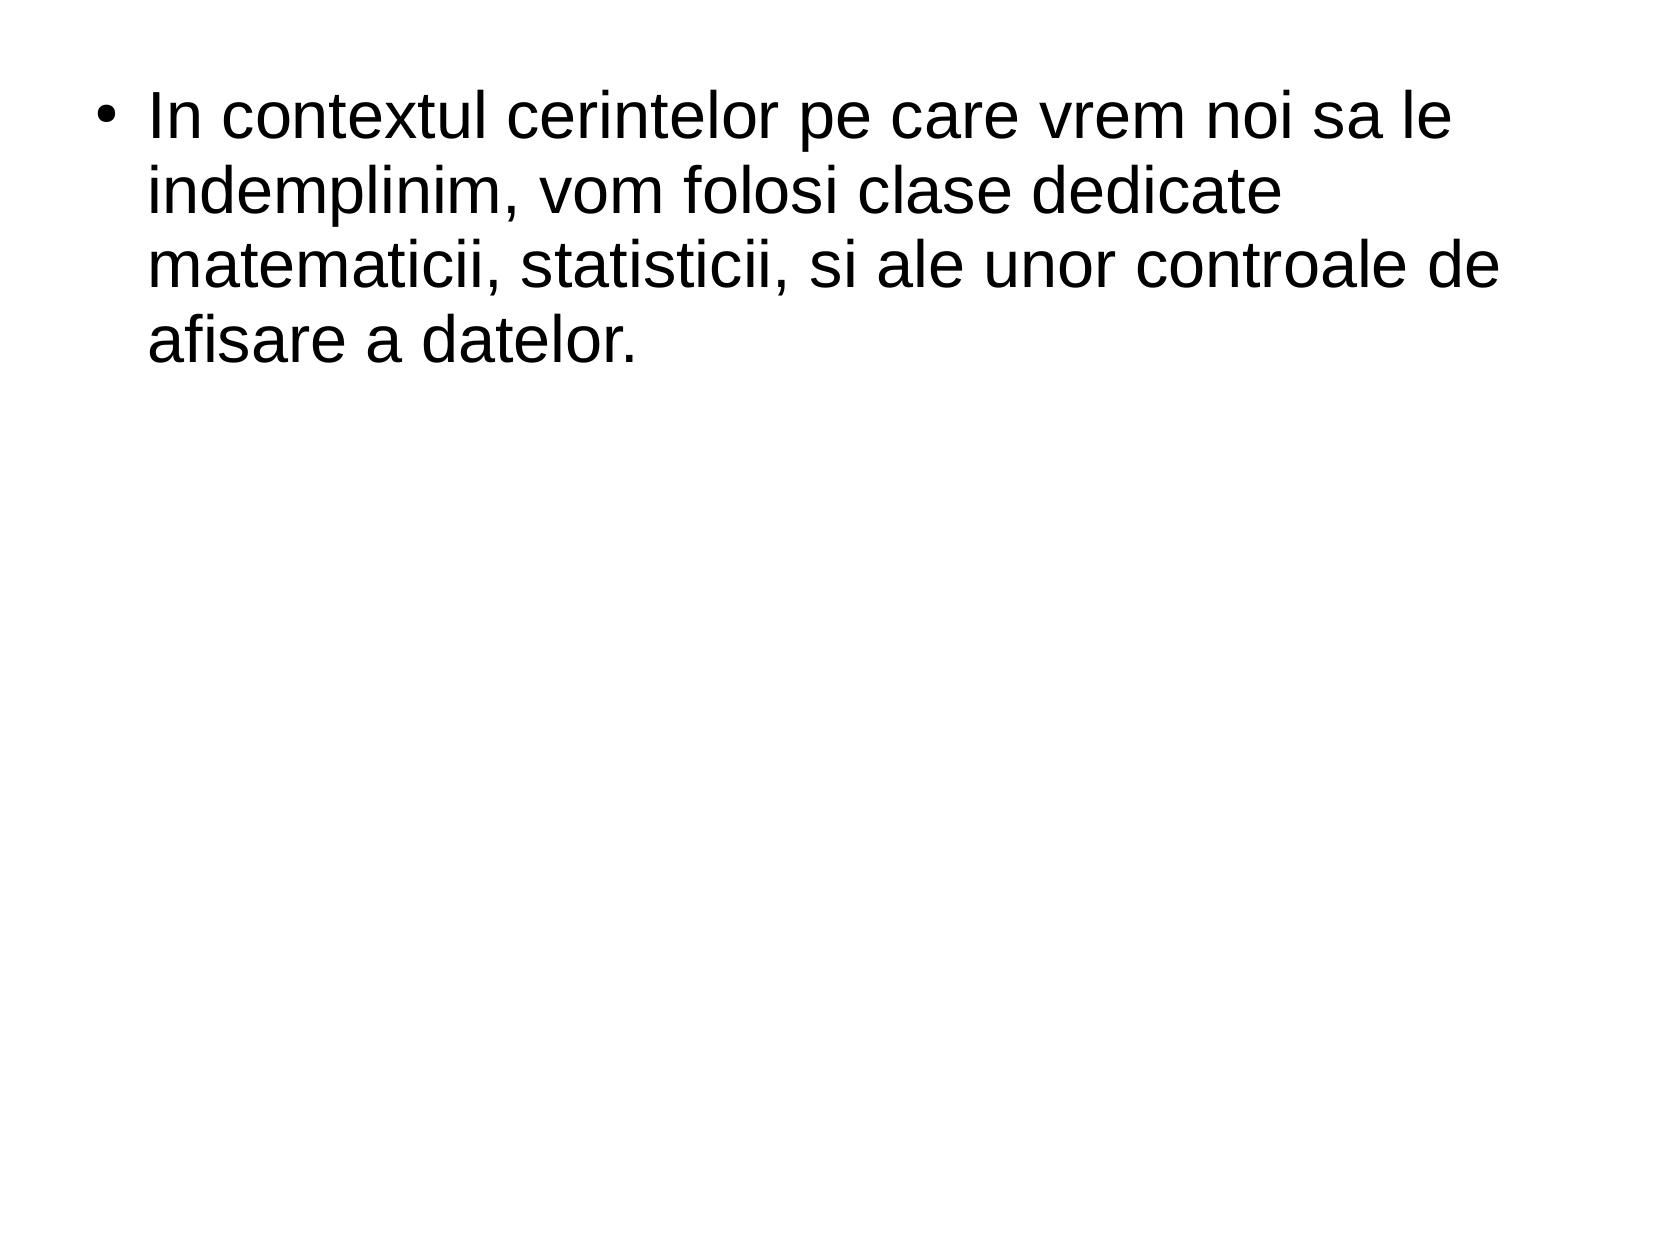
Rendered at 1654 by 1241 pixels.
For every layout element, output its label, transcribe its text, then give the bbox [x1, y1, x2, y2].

list In contextul cerintelor pe care vrem noi sa le indemplinim, vom folosi clase dedicate matematicii, statisticii, si ale unor controale de afisare a datelor. [76, 77, 1565, 798]
